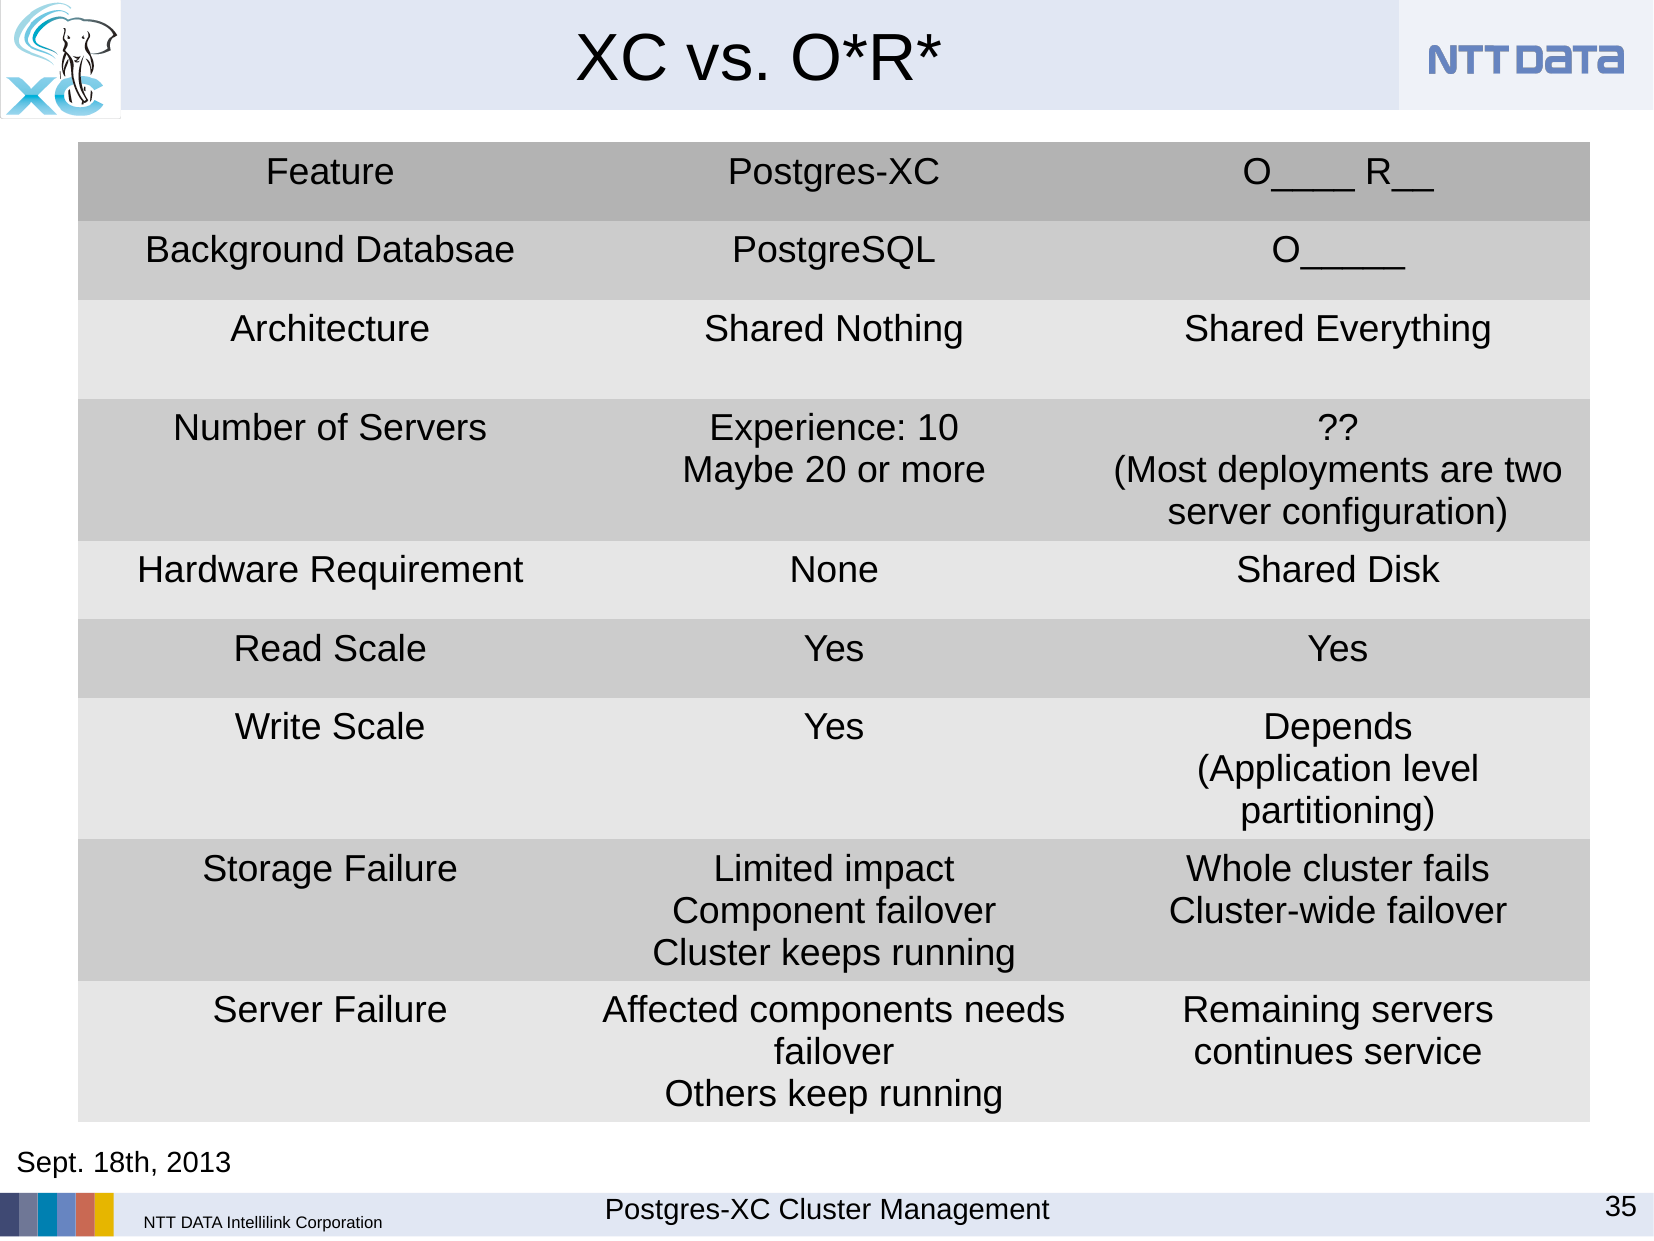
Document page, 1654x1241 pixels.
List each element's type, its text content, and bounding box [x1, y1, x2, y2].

table_cell None [582, 541, 1086, 619]
table_cell Architecture [78, 300, 582, 399]
table_cell Shared Nothing [582, 300, 1086, 399]
table_cell Limited impact Component failover Cluster keeps running [582, 839, 1086, 981]
table_cell Yes [582, 619, 1086, 698]
table_cell ?? (Most deployments are two server configuration) [1086, 399, 1590, 541]
table_header Postgres-XC [582, 142, 1086, 221]
table_cell Storage Failure [78, 839, 582, 981]
table_cell Shared Disk [1086, 541, 1590, 619]
table_cell PostgreSQL [582, 221, 1086, 300]
title XC vs. O*R* [120, 3, 1399, 110]
table_header O____ R__ [1086, 142, 1590, 221]
picture [0, 0, 121, 119]
table_cell Write Scale [78, 698, 582, 839]
table_cell Whole cluster fails Cluster-wide failover [1086, 839, 1590, 981]
table_cell Server Failure [78, 981, 582, 1122]
table_cell Experience: 10 Maybe 20 or more [582, 399, 1086, 541]
table_cell Depends (Application level partitioning) [1086, 698, 1590, 839]
table_cell Number of Servers [78, 399, 582, 541]
table_cell Yes [1086, 619, 1590, 698]
table_cell Affected components needs failover Others keep running [582, 981, 1086, 1122]
table_cell Yes [582, 698, 1086, 839]
table_cell Shared Everything [1086, 300, 1590, 399]
table_header Feature [78, 142, 582, 221]
table_cell Remaining servers continues service [1086, 981, 1590, 1122]
table_cell Background Databsae [78, 221, 582, 300]
table_cell O_____ [1086, 221, 1590, 300]
table_cell Hardware Requirement [78, 541, 582, 619]
table_cell Read Scale [78, 619, 582, 698]
picture [1429, 45, 1624, 74]
